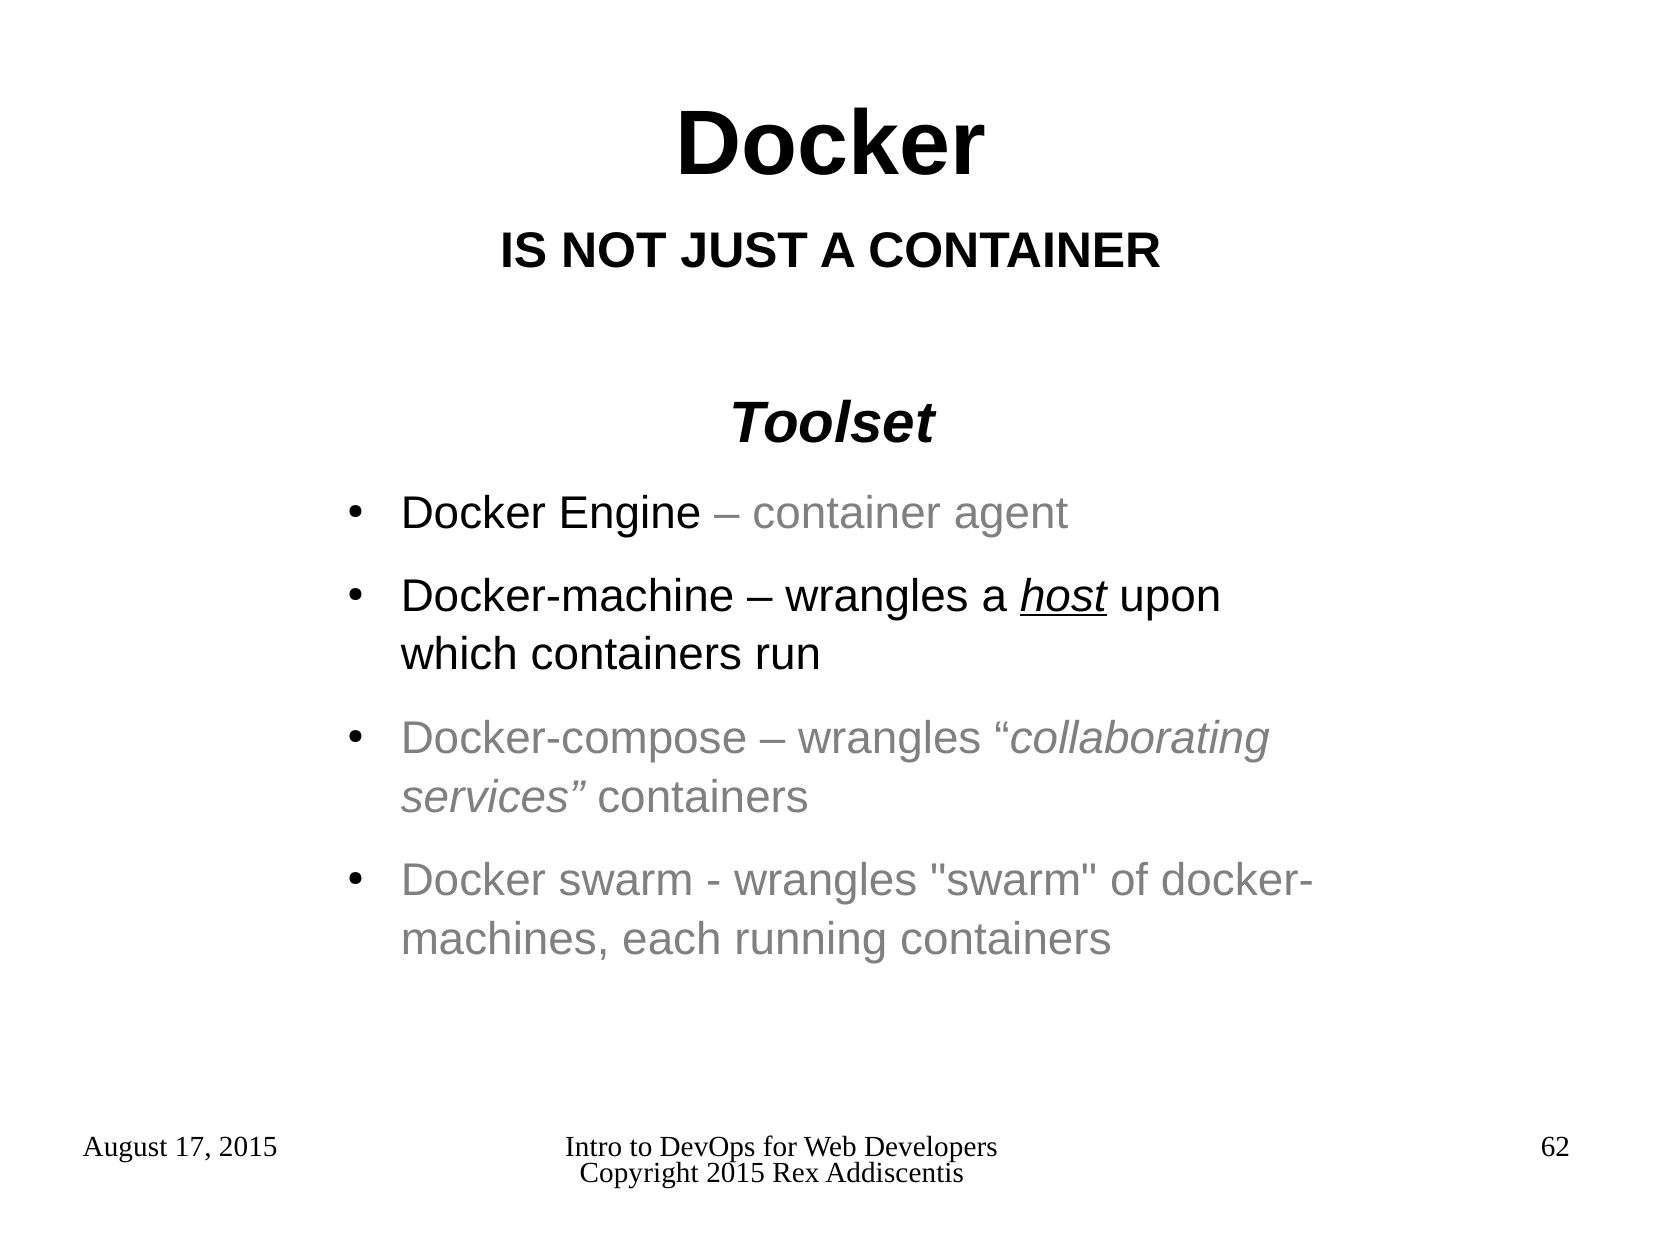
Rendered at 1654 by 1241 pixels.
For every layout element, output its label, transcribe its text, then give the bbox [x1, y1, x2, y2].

list Docker IS NOT JUST A CONTAINER [86, 75, 1575, 280]
list Toolset Docker Engine – container agent Docker-machine – wrangles a host upon which containers run Docker-compose – wrangles “collaborating services” containers Docker swarm - wrangles "swarm" of docker-machines, each running containers [329, 357, 1335, 1063]
